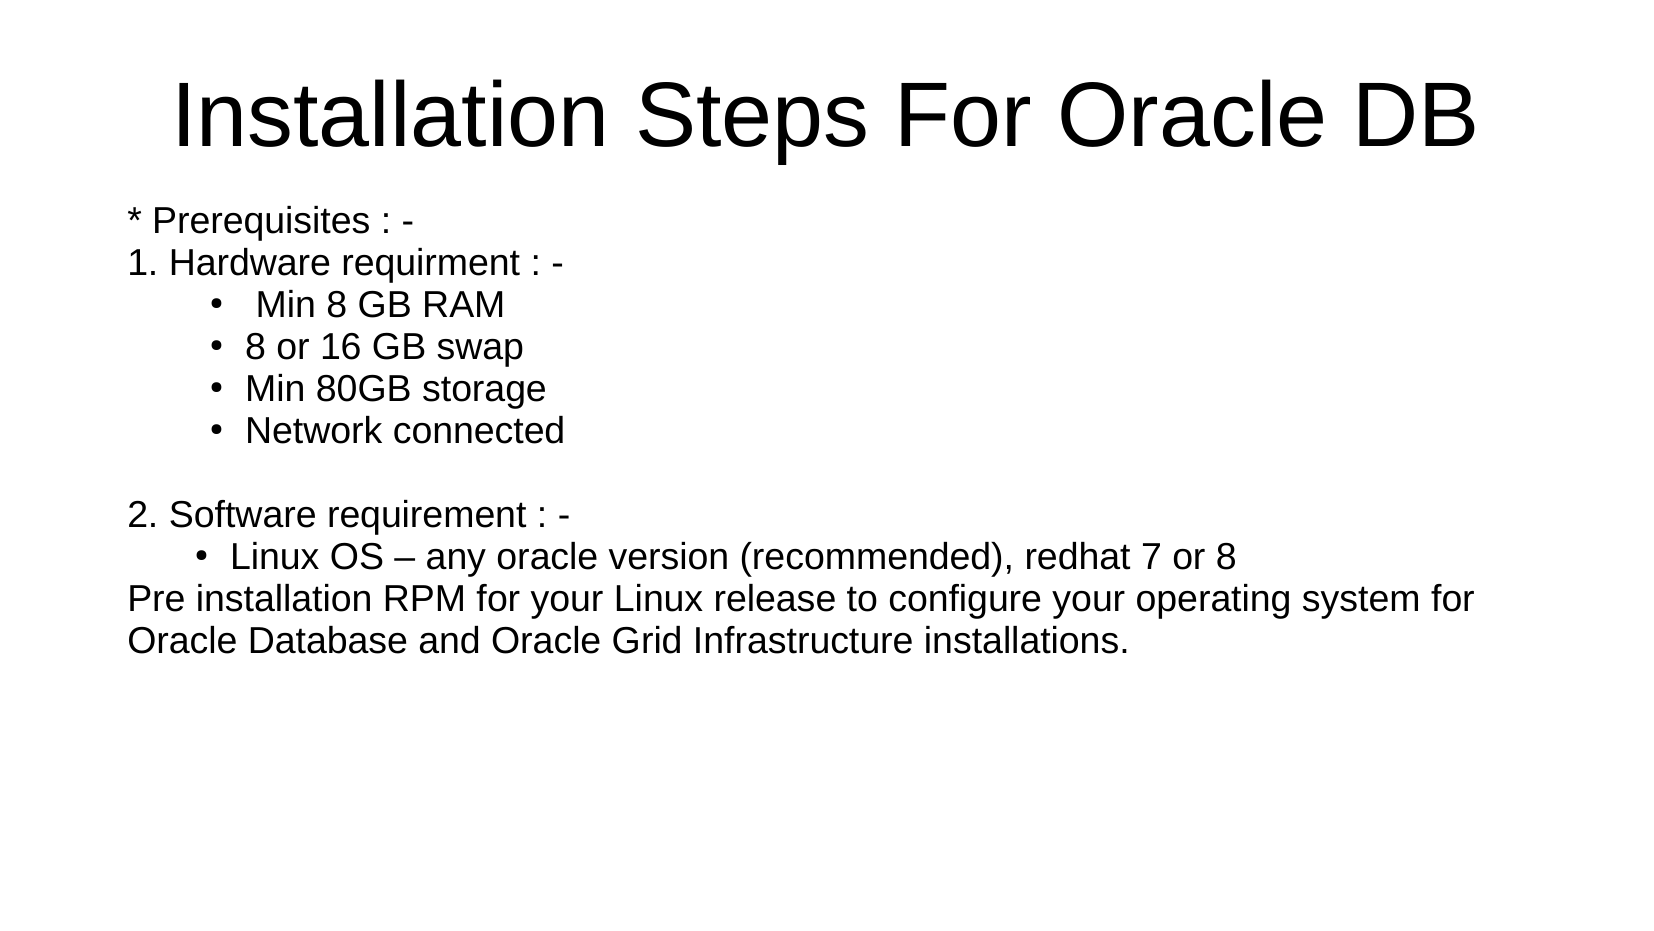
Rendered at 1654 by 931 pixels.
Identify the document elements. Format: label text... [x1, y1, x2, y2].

title Installation Steps For Oracle DB [82, 37, 1571, 193]
text_box * Prerequisites : - 1. Hardware requirment : - Min 8 GB RAM 8 or 16 GB swap Min 80GB storage Network connected 2. Software requirement : - Linux OS – any oracle version (recommended), redhat 7 or 8 Pre installation RPM for your Linux release to configure your operating system for Oracle Database and Oracle Grid Infrastructure installations. [112, 192, 1576, 863]
